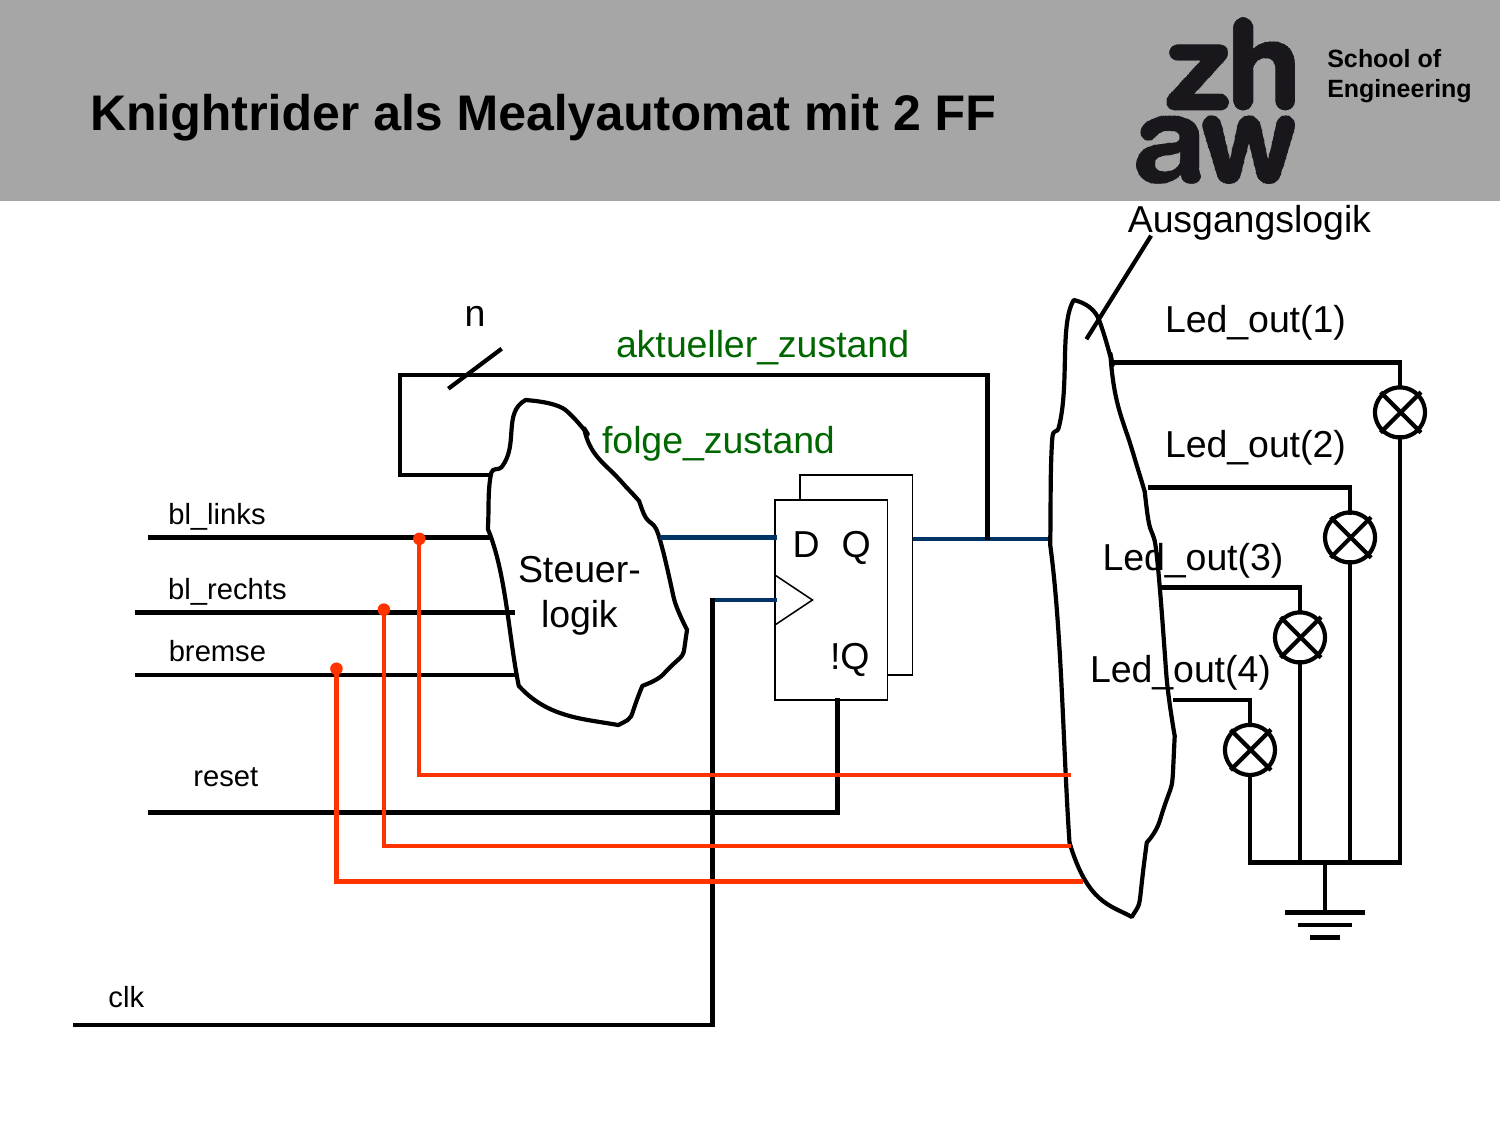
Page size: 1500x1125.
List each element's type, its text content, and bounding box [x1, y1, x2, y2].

text_box [511, 643, 686, 726]
text_box Steuer- logik [462, 537, 697, 643]
text_box bl_rechts [153, 562, 303, 610]
text_box [1050, 299, 1175, 917]
text_box [774, 474, 913, 700]
text_box Ausgangslogik [1113, 187, 1386, 248]
text_box clk [93, 970, 160, 1022]
text_box reset [178, 749, 274, 801]
text_box Led_out(4) [1075, 637, 1286, 698]
text_box Q [838, 512, 888, 573]
text_box bremse [153, 624, 282, 673]
text_box n [449, 280, 501, 342]
text_box [774, 576, 809, 624]
text_box aktueller_zustand [587, 312, 938, 373]
text_box Led_out(2) [1150, 412, 1361, 473]
text_box bl_links [153, 487, 282, 538]
picture [1136, 17, 1295, 184]
text_box folge_zustand [587, 408, 850, 470]
text_box !Q [799, 624, 901, 686]
text_box Led_out(1) [1150, 287, 1361, 348]
text_box Led_out(3) [1087, 524, 1299, 586]
text_box [487, 399, 660, 537]
title Knightrider als Mealyautomat mit 2 FF [74, 45, 1102, 176]
text_box D [774, 512, 838, 573]
